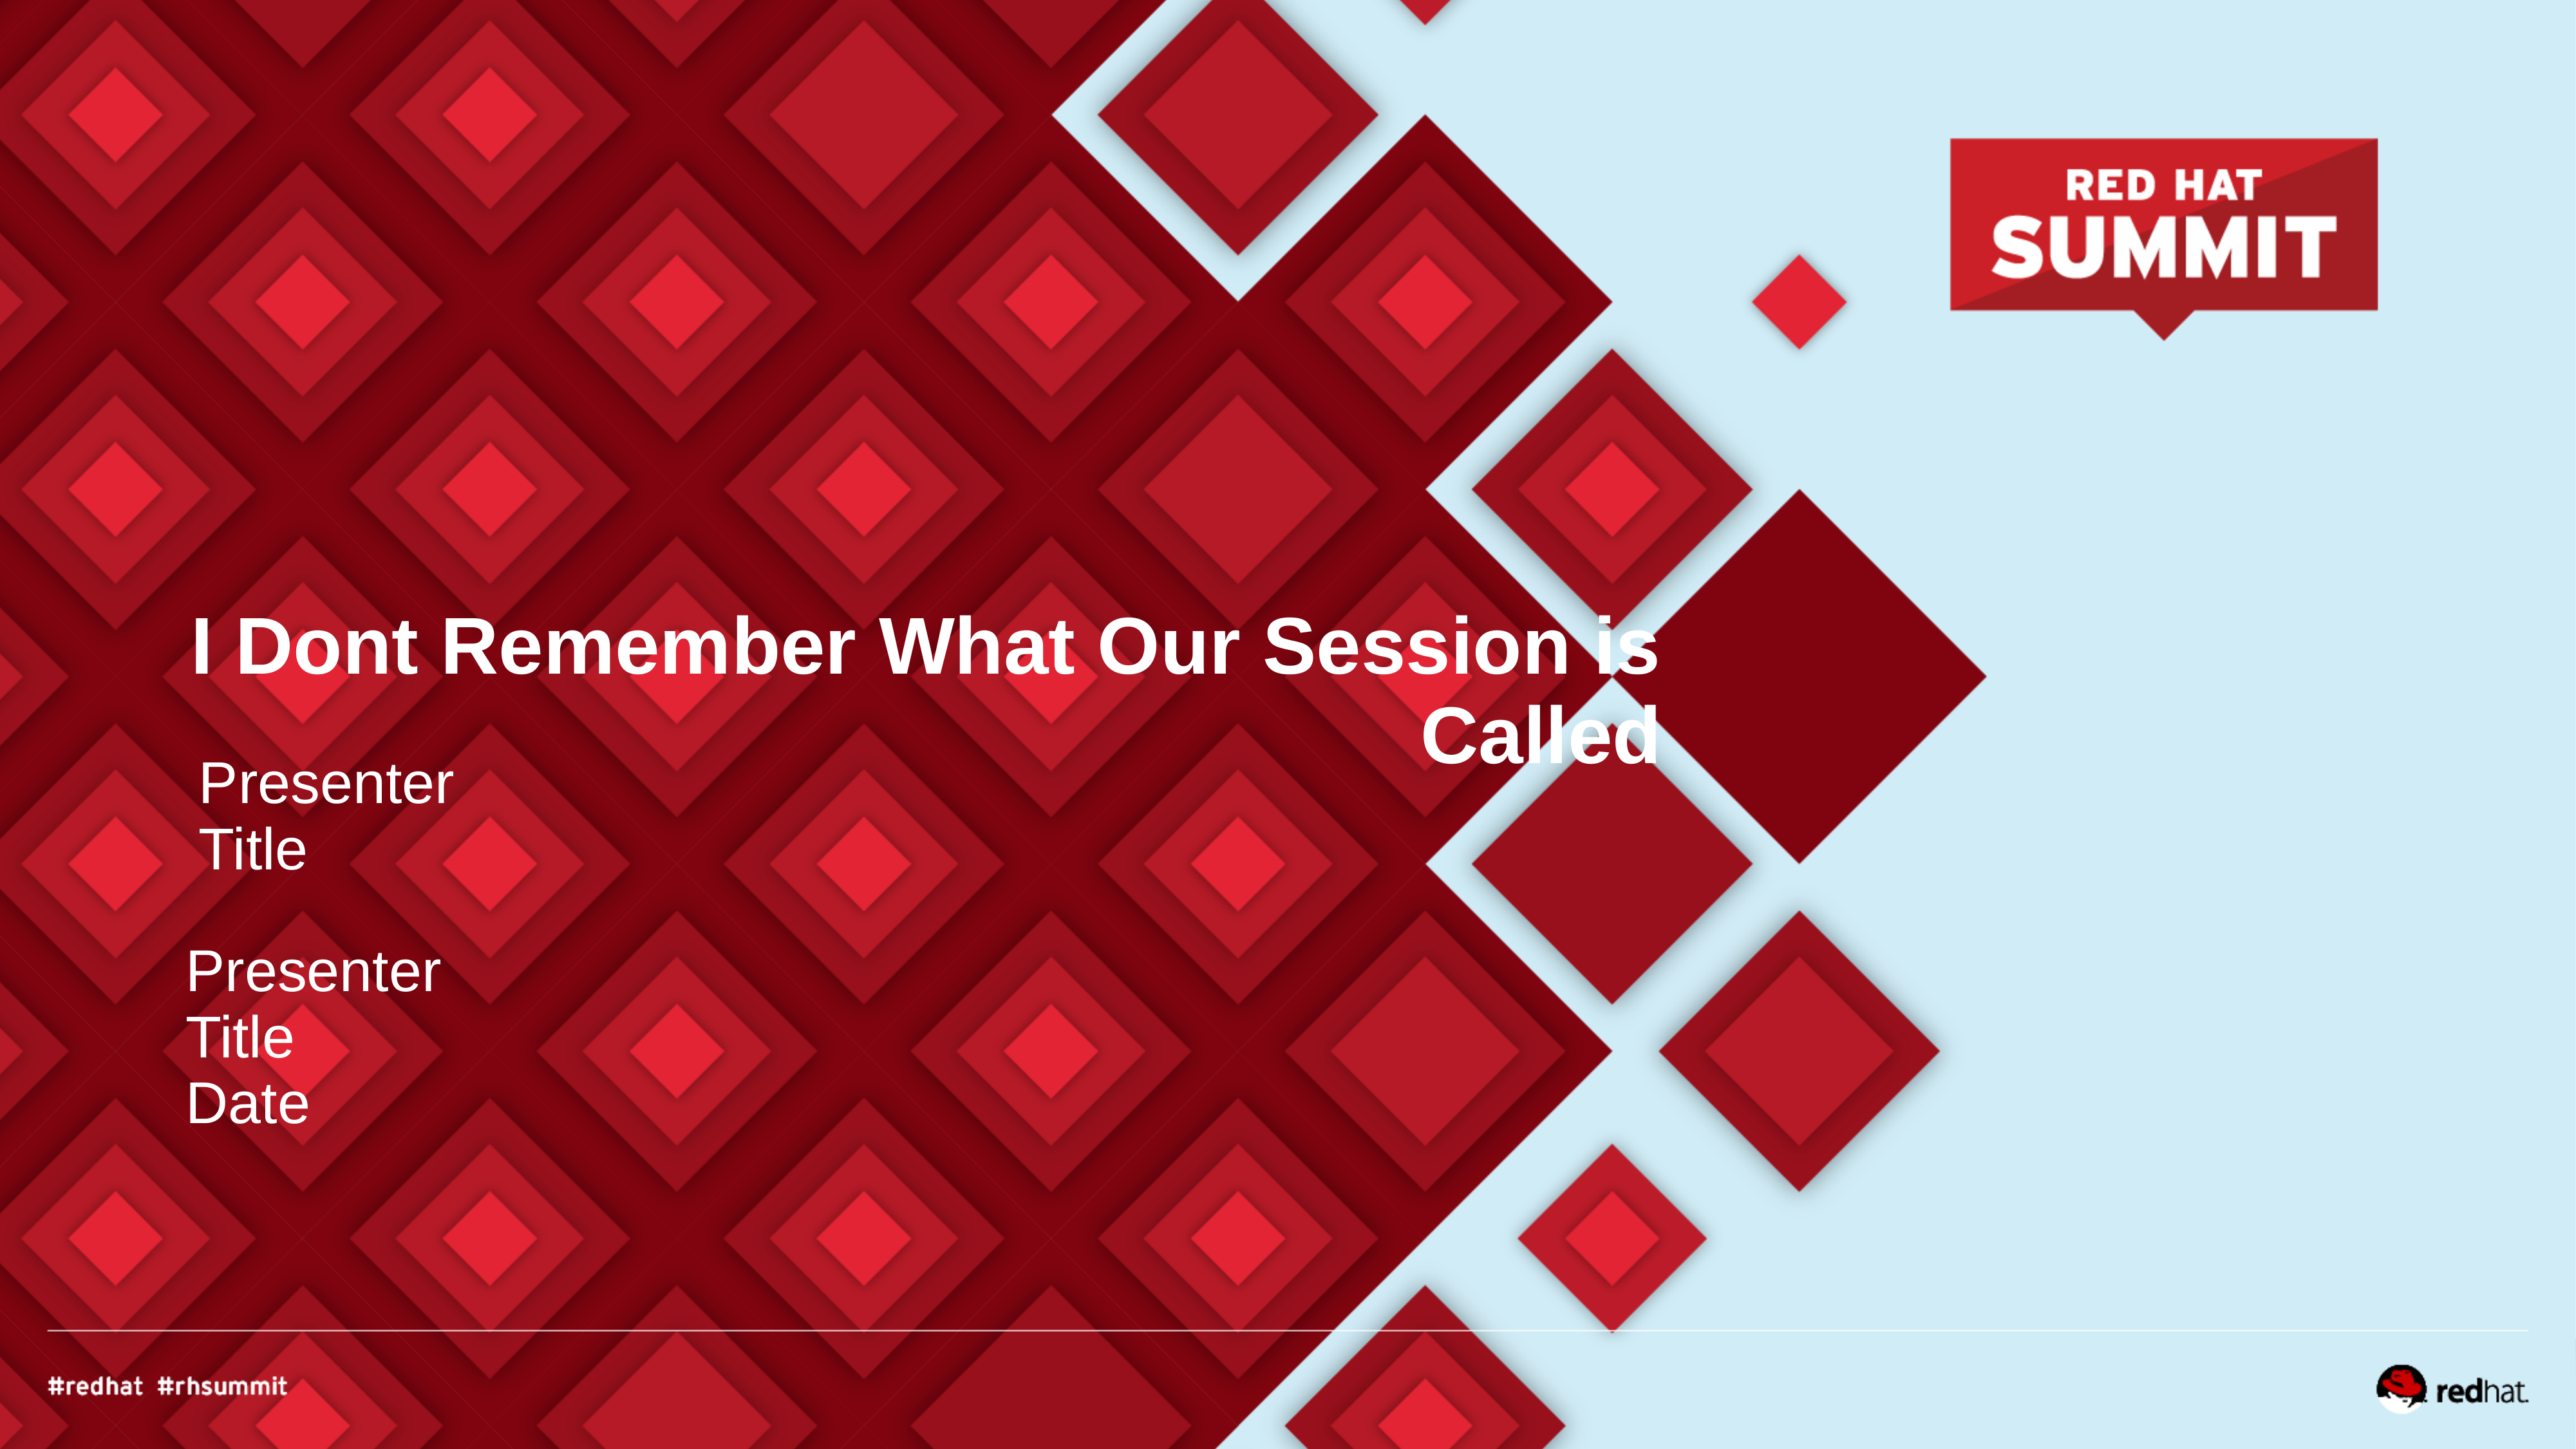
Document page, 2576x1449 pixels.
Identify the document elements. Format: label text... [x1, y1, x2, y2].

text_box Presenter Title [189, 745, 1681, 1016]
text_box I Dont Remember What Our Session is Called [181, 596, 1710, 799]
text_box Presenter Title Date [176, 933, 1668, 1204]
picture [0, 0, 2576, 1449]
